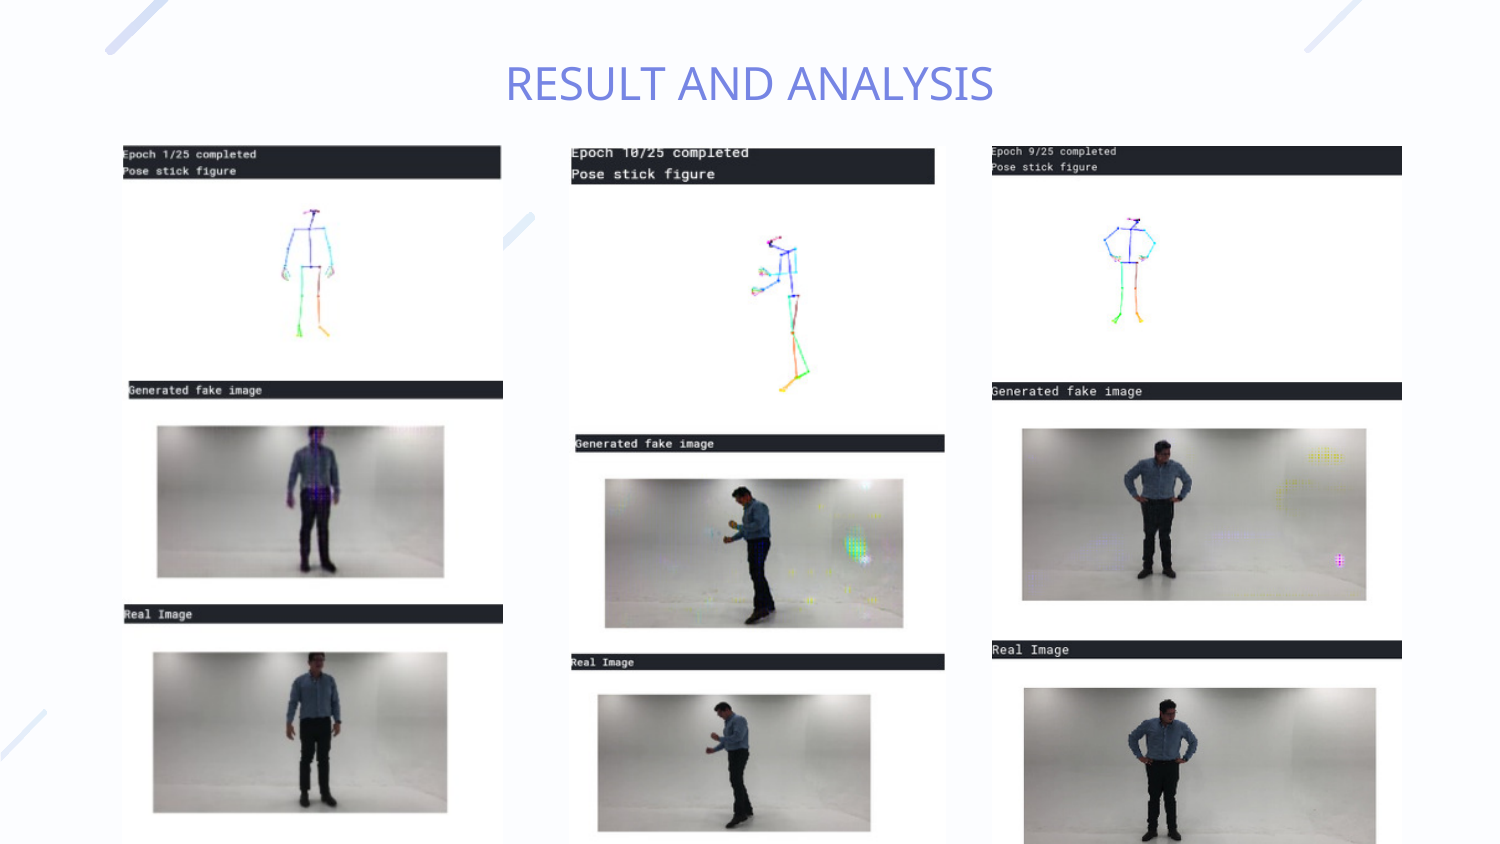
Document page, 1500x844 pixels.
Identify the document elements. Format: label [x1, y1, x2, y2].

picture [992, 146, 1402, 844]
picture [122, 144, 503, 844]
picture [569, 146, 946, 844]
